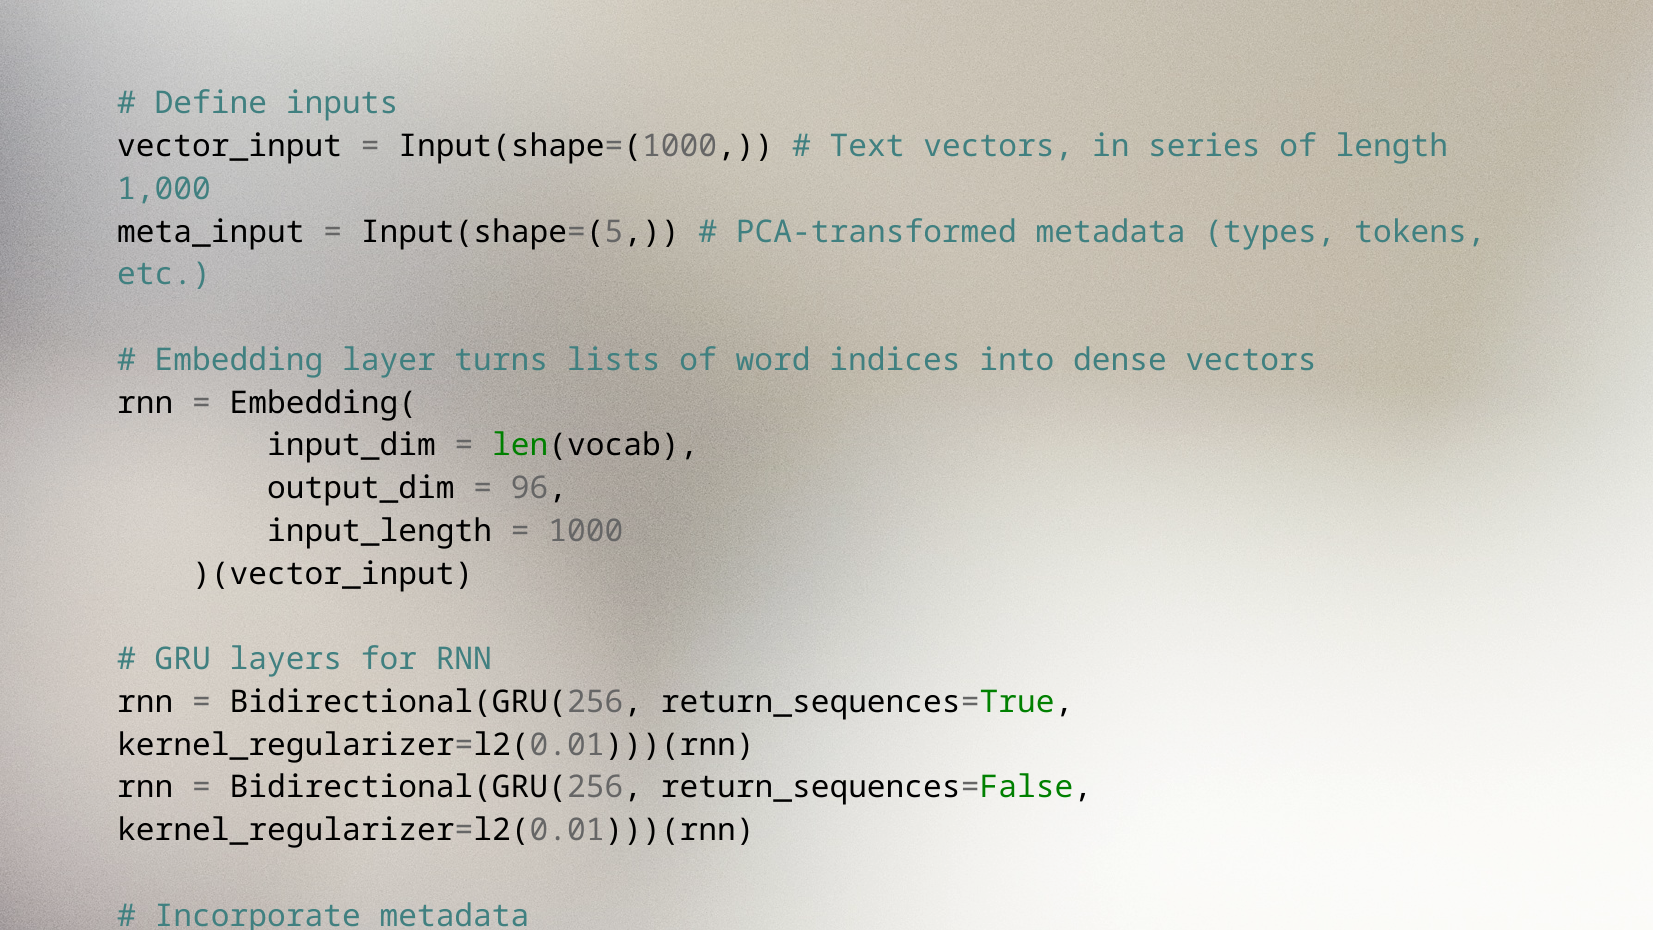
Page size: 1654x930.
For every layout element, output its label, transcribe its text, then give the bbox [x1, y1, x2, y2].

text_box # Define inputs vector_input = Input(shape=(1000,)) # Text vectors, in series of length 1,000 meta_input = Input(shape=(5,)) # PCA-transformed metadata (types, tokens, etc.) # Embedding layer turns lists of word indices into dense vectors rnn = Embedding( input_dim = len(vocab), output_dim = 96, input_length = 1000 )(vector_input) # GRU layers for RNN rnn = Bidirectional(GRU(256, return_sequences=True, kernel_regularizer=l2(0.01)))(rnn) rnn = Bidirectional(GRU(256, return_sequences=False, kernel_regularizer=l2(0.01)))(rnn) # Incorporate metadata rnn = Concatenate()([rnn, meta_input]) # Define hidden and output layers rnn = Dense(128, activation="relu", kernel_regularizer=l2(0.01))(rnn) rnn = Dense(128, activation="relu", kernel_regularizer=l2(0.01))(rnn) rnn = Dense(4, activation="softmax")(rnn) # Define model model = Model(inputs=[vector_input, meta_input], outputs=[rnn]) [102, 72, 1530, 907]
